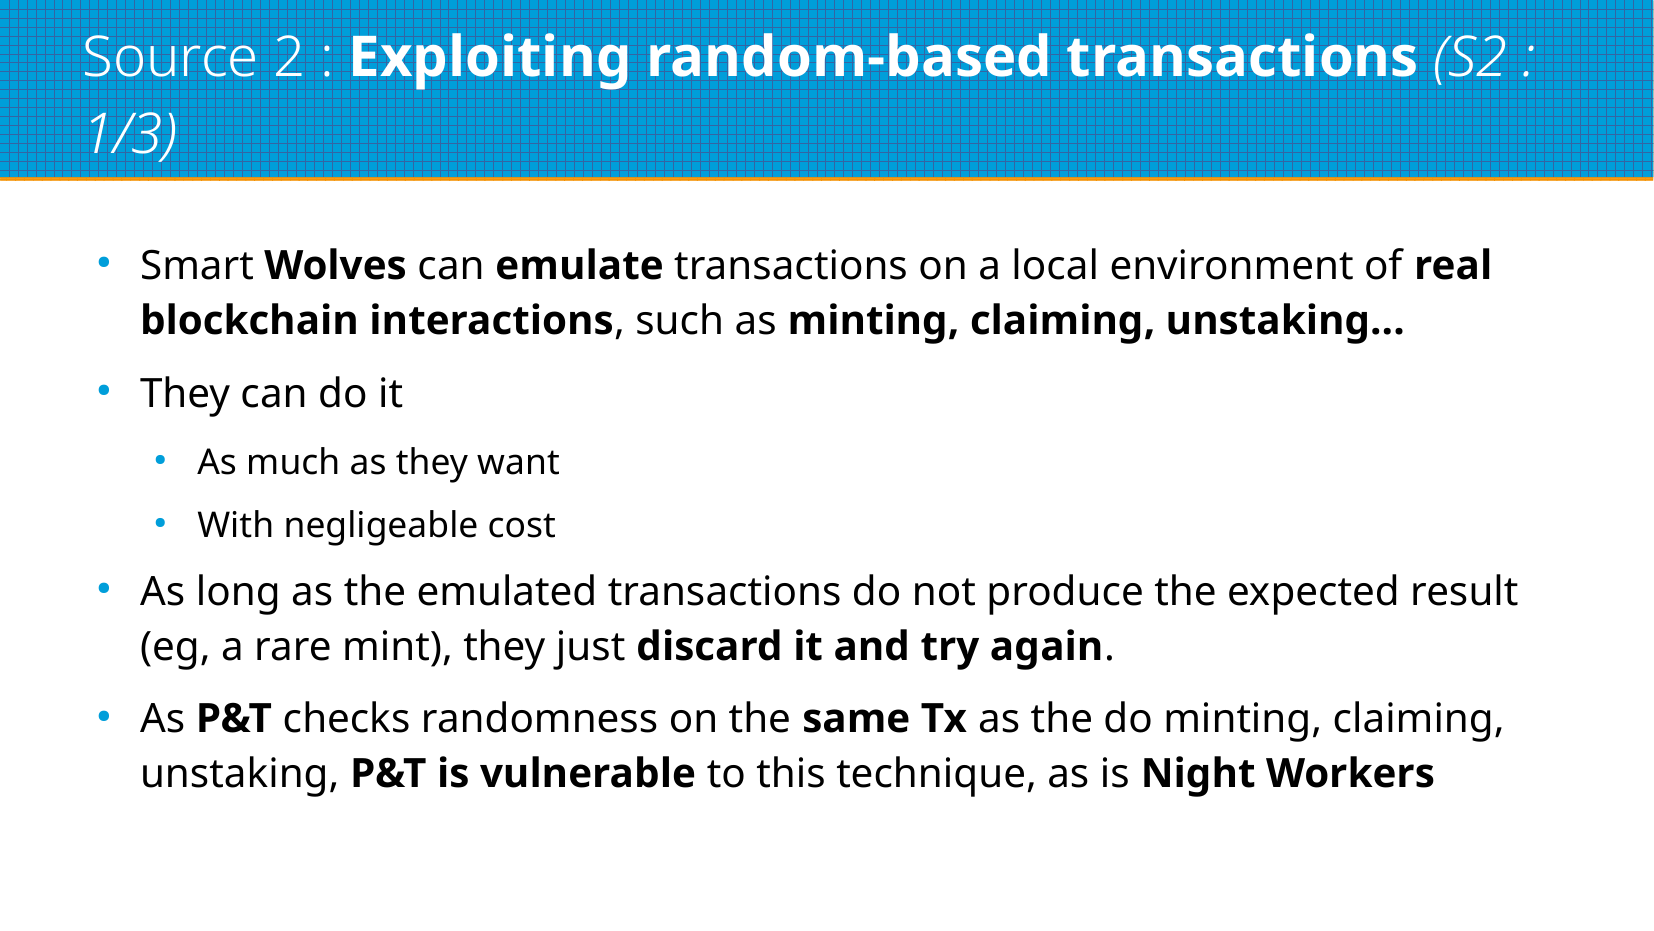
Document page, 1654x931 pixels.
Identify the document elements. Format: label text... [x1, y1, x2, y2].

title Source 2 : Exploiting random-based transactions (S2 : 1/3) [82, 14, 1571, 171]
list Smart Wolves can emulate transactions on a local environment of real blockchain interactions, such as minting, claiming, unstaking... They can do it As much as they want With negligeable cost As long as the emulated transactions do not produce the expected result (eg, a rare mint), they just discard it and try again. As P&T checks randomness on the same Tx as the do minting, claiming, unstaking, P&T is vulnerable to this technique, as is Night Workers [82, 236, 1563, 811]
